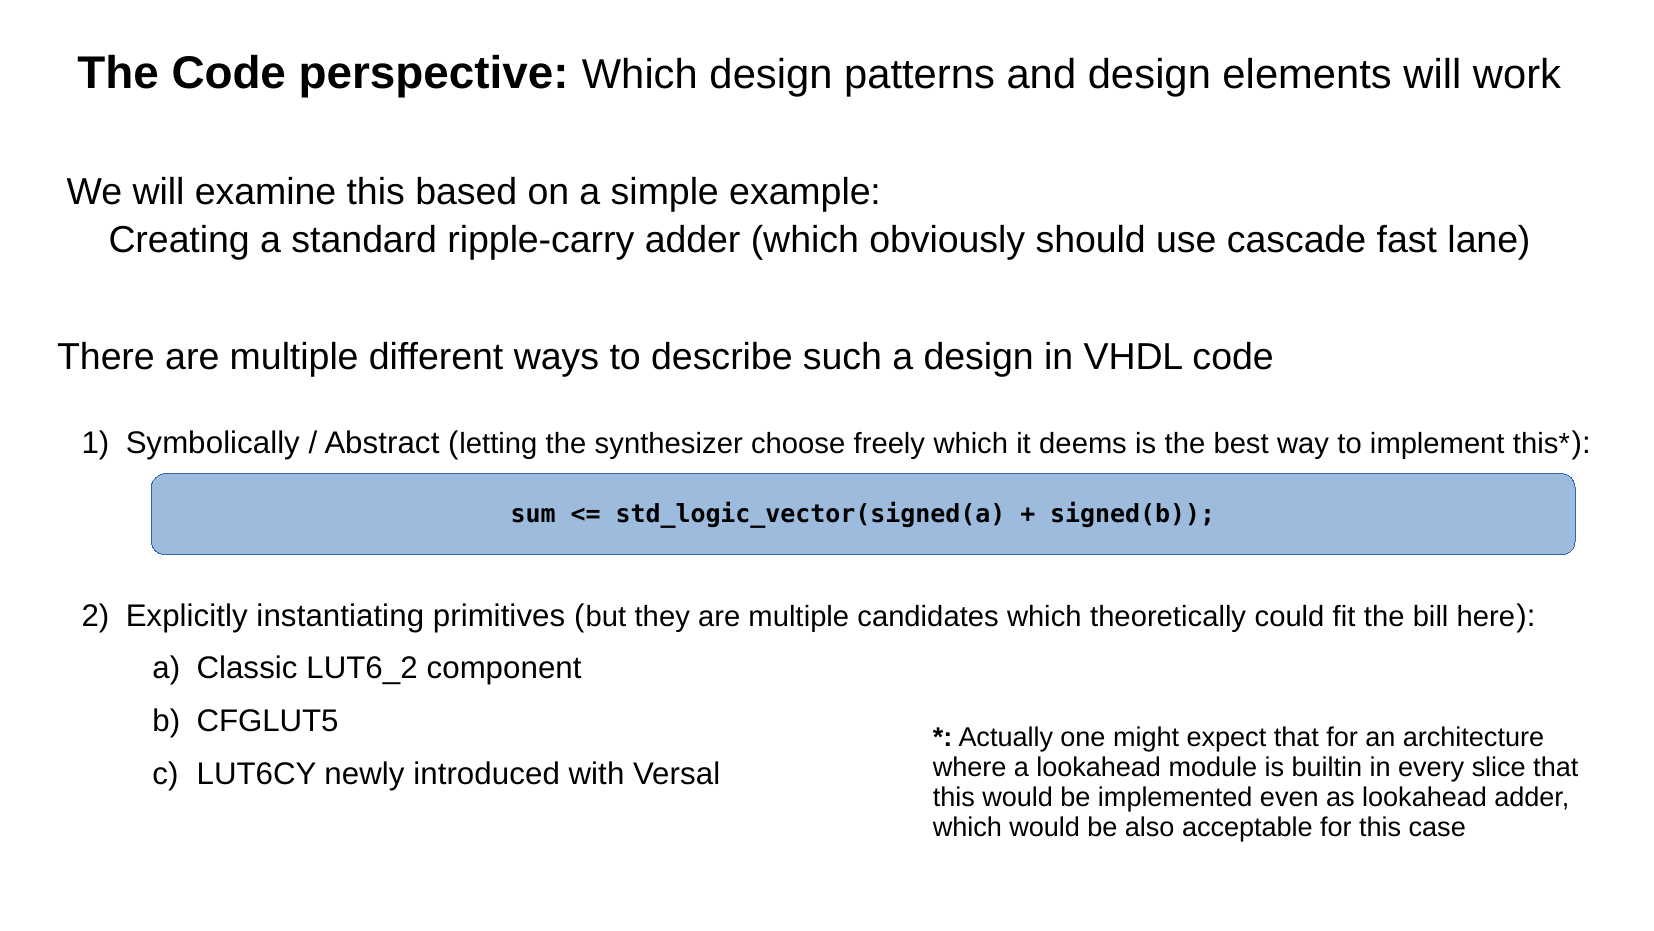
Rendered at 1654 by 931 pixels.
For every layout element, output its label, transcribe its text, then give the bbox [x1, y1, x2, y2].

text_box Symbolically / Abstract (letting the synthesizer choose freely which it deems is the best way to implement this*): Explicitly instantiating primitives (but they are multiple candidates which theoretically could fit the bill here): Classic LUT6_2 component CFGLUT5 LUT6CY newly introduced with Versal [66, 417, 1621, 805]
text_box We will examine this based on a simple example: Creating a standard ripple-carry adder (which obviously should use cascade fast lane) [51, 163, 1585, 305]
text_box The Code perspective: Which design patterns and design elements will work [62, 40, 1626, 158]
text_box *: Actually one might expect that for an architecture where a lookahead module is builtin in every slice that this would be implemented even as lookahead adder, which would be also acceptable for this case [918, 714, 1632, 882]
text_box There are multiple different ways to describe such a design in VHDL code [42, 327, 1363, 427]
text_box sum <= std_logic_vector(signed(a) + signed(b)); [151, 473, 1576, 555]
